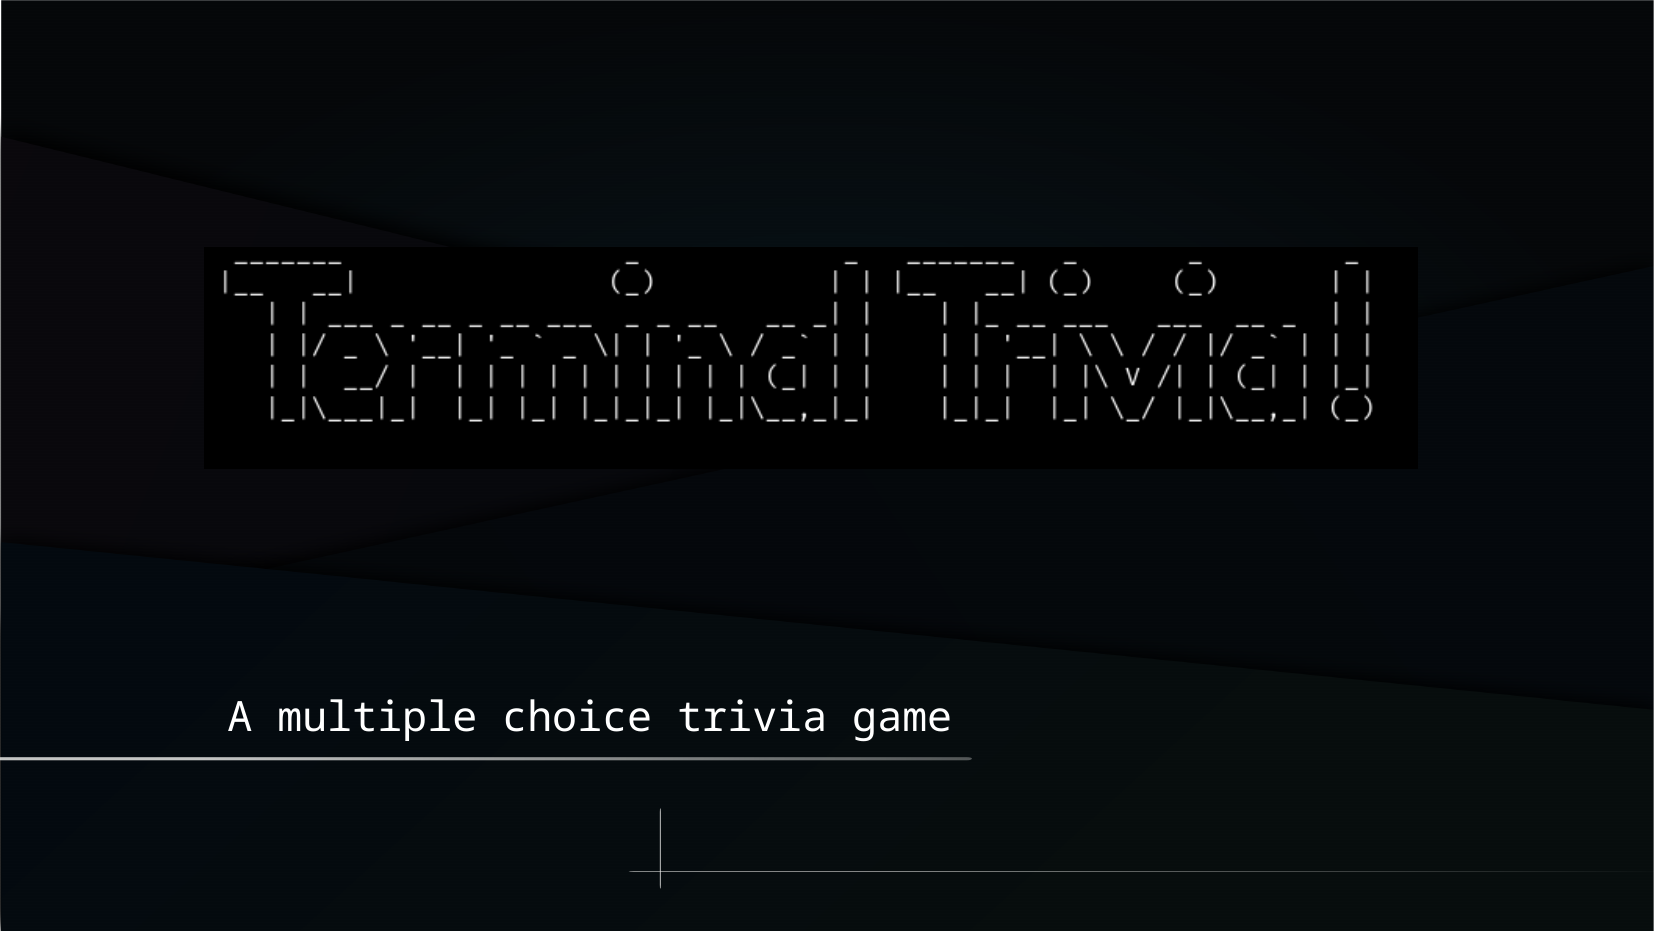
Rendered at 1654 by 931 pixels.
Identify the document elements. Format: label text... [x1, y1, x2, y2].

text_box A multiple choice trivia game [212, 679, 1453, 780]
picture [0, 0, 1654, 931]
title [35, 271, 1601, 378]
